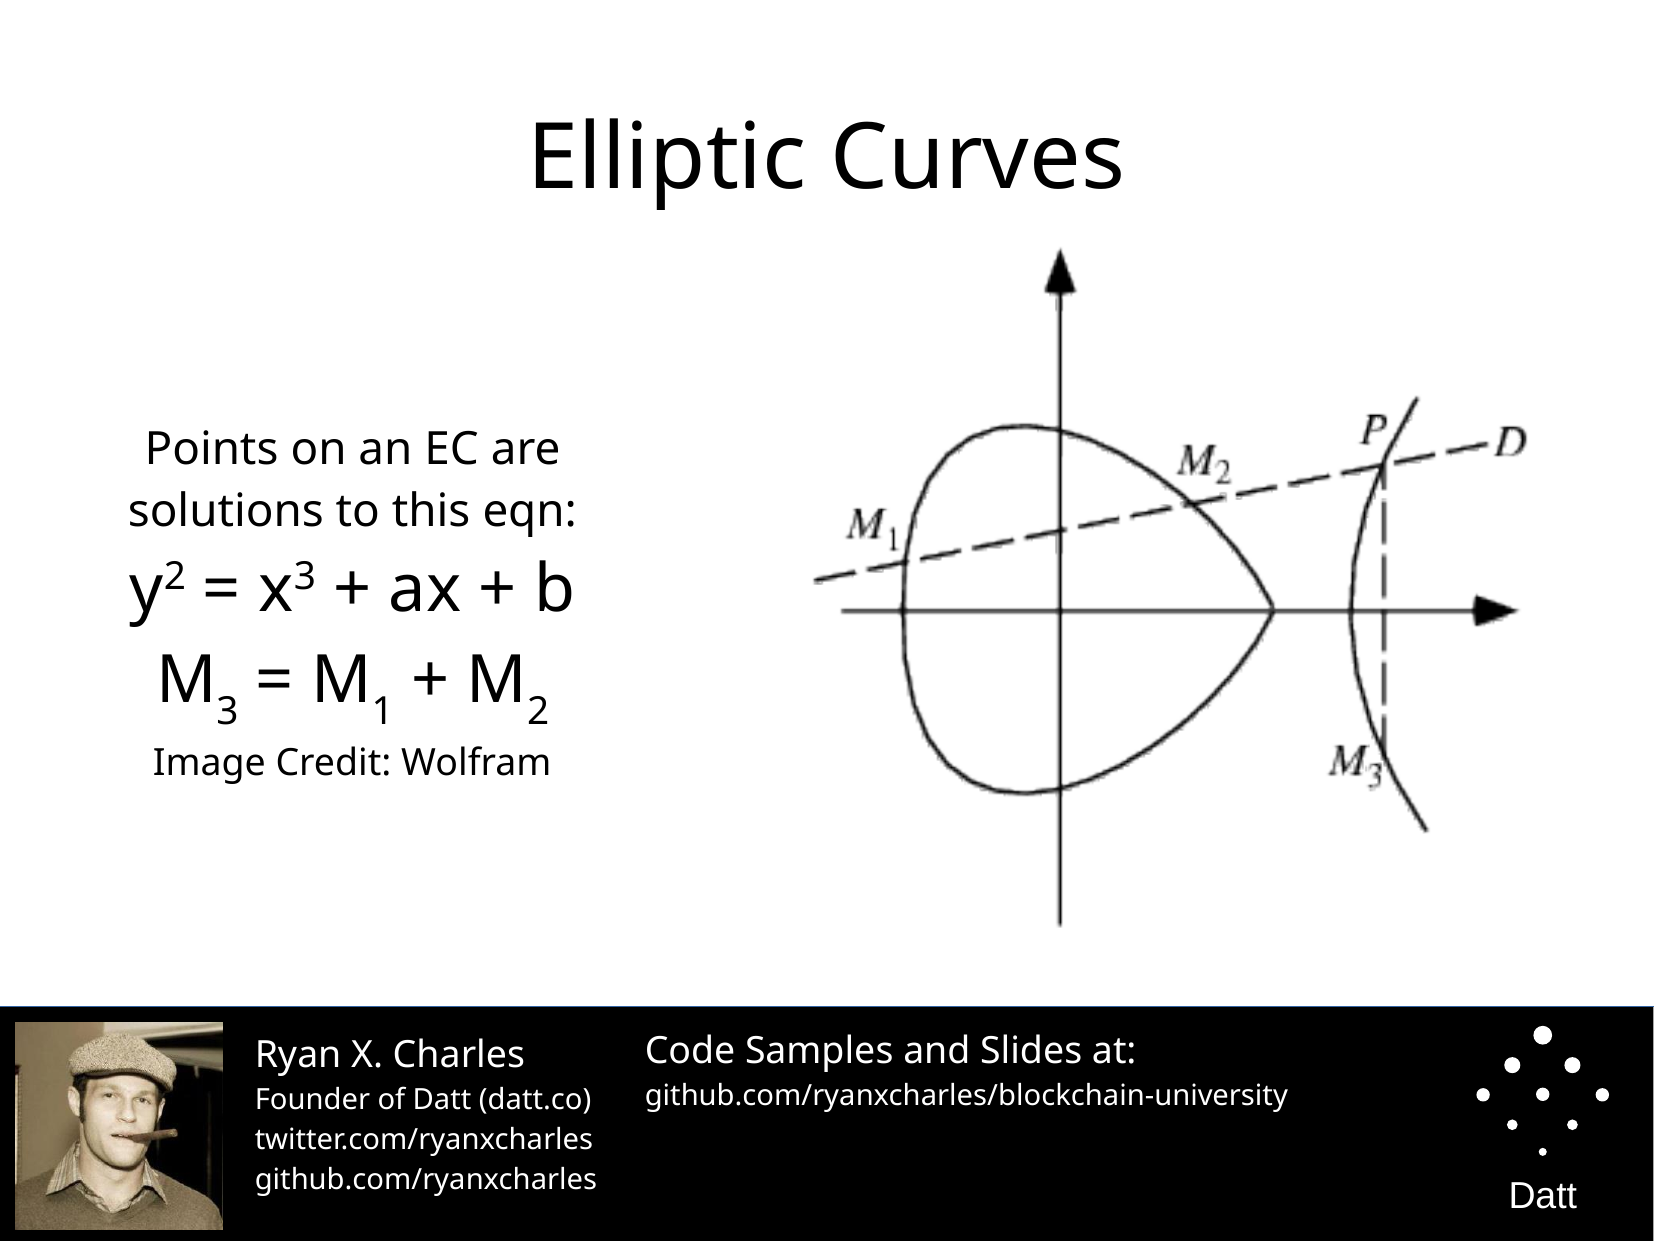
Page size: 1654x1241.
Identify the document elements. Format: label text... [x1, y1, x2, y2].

text_box Ryan X. Charles Founder of Datt (datt.co) twitter.com/ryanxcharles github.com/ryanxcharles [240, 1020, 976, 1241]
picture [15, 1022, 223, 1231]
text_box Points on an EC are solutions to this eqn: y2 = x3 + ax + b M3 = M1 + M2 Image Credit: Wolfram [90, 407, 616, 796]
picture [1475, 1023, 1611, 1159]
picture [802, 239, 1531, 935]
title Elliptic Curves [82, 49, 1571, 257]
text_box Datt [1452, 1167, 1633, 1241]
text_box [0, 1006, 1654, 1241]
text_box Code Samples and Slides at: github.com/ryanxcharles/blockchain-university [630, 1015, 1403, 1156]
